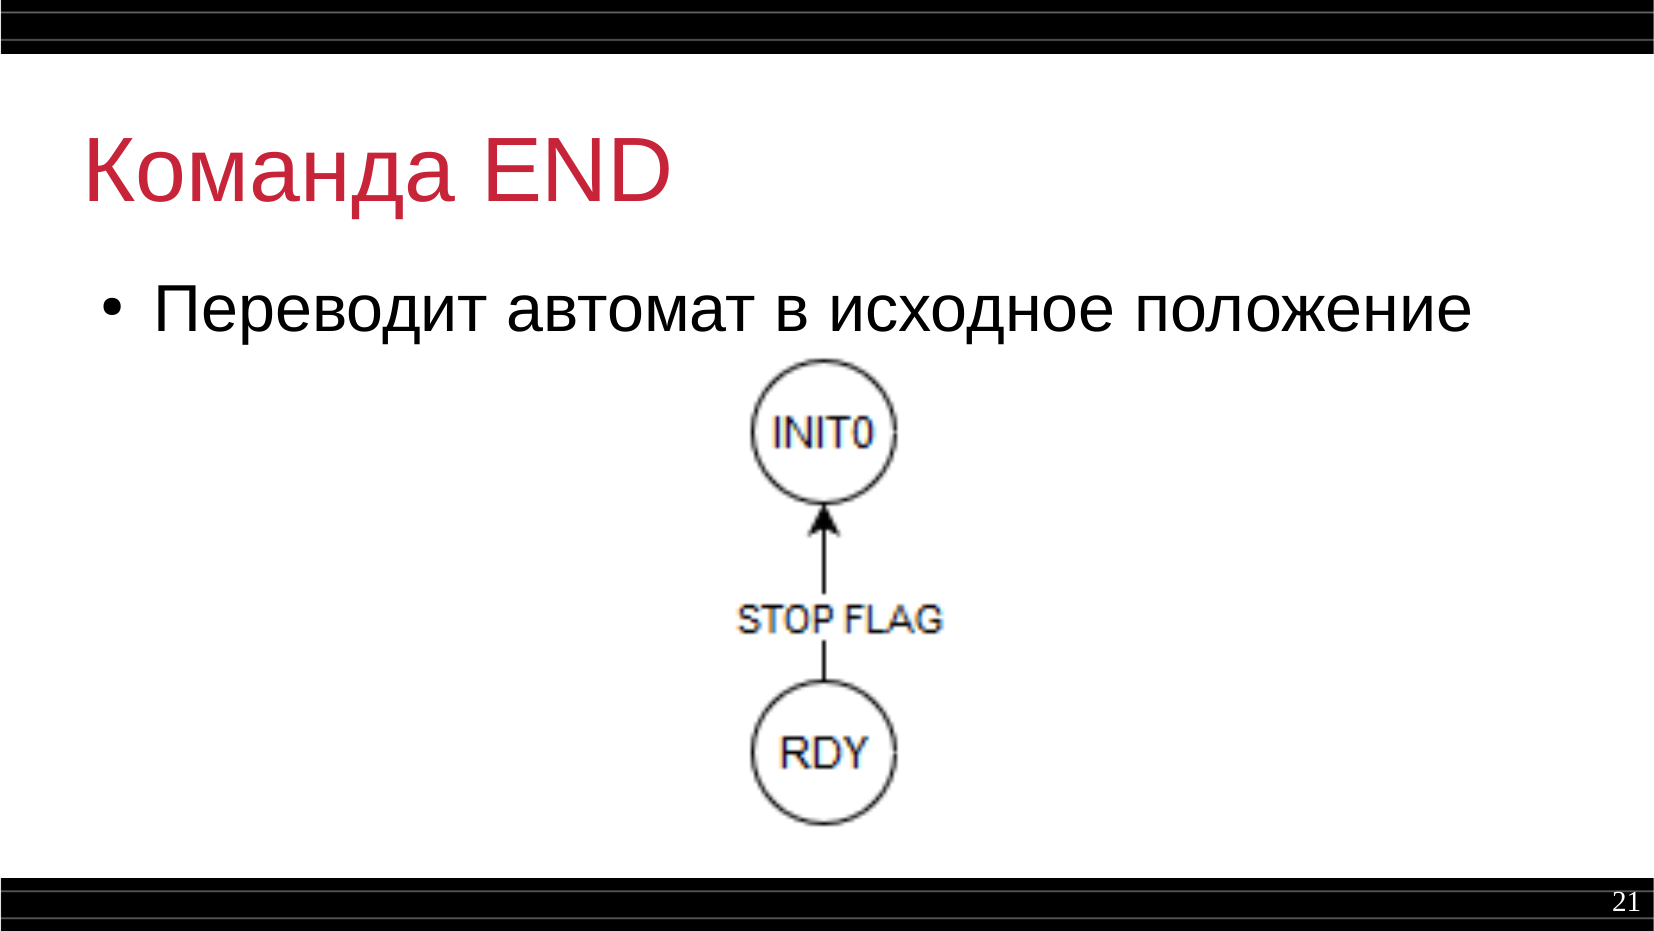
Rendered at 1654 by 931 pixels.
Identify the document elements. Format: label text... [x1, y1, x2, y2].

picture [0, 0, 1654, 54]
picture [296, 758, 1358, 873]
title Команда END [82, 92, 1571, 248]
list Переводит автомат в исходное положение [82, 271, 1571, 758]
picture [0, 878, 1654, 931]
